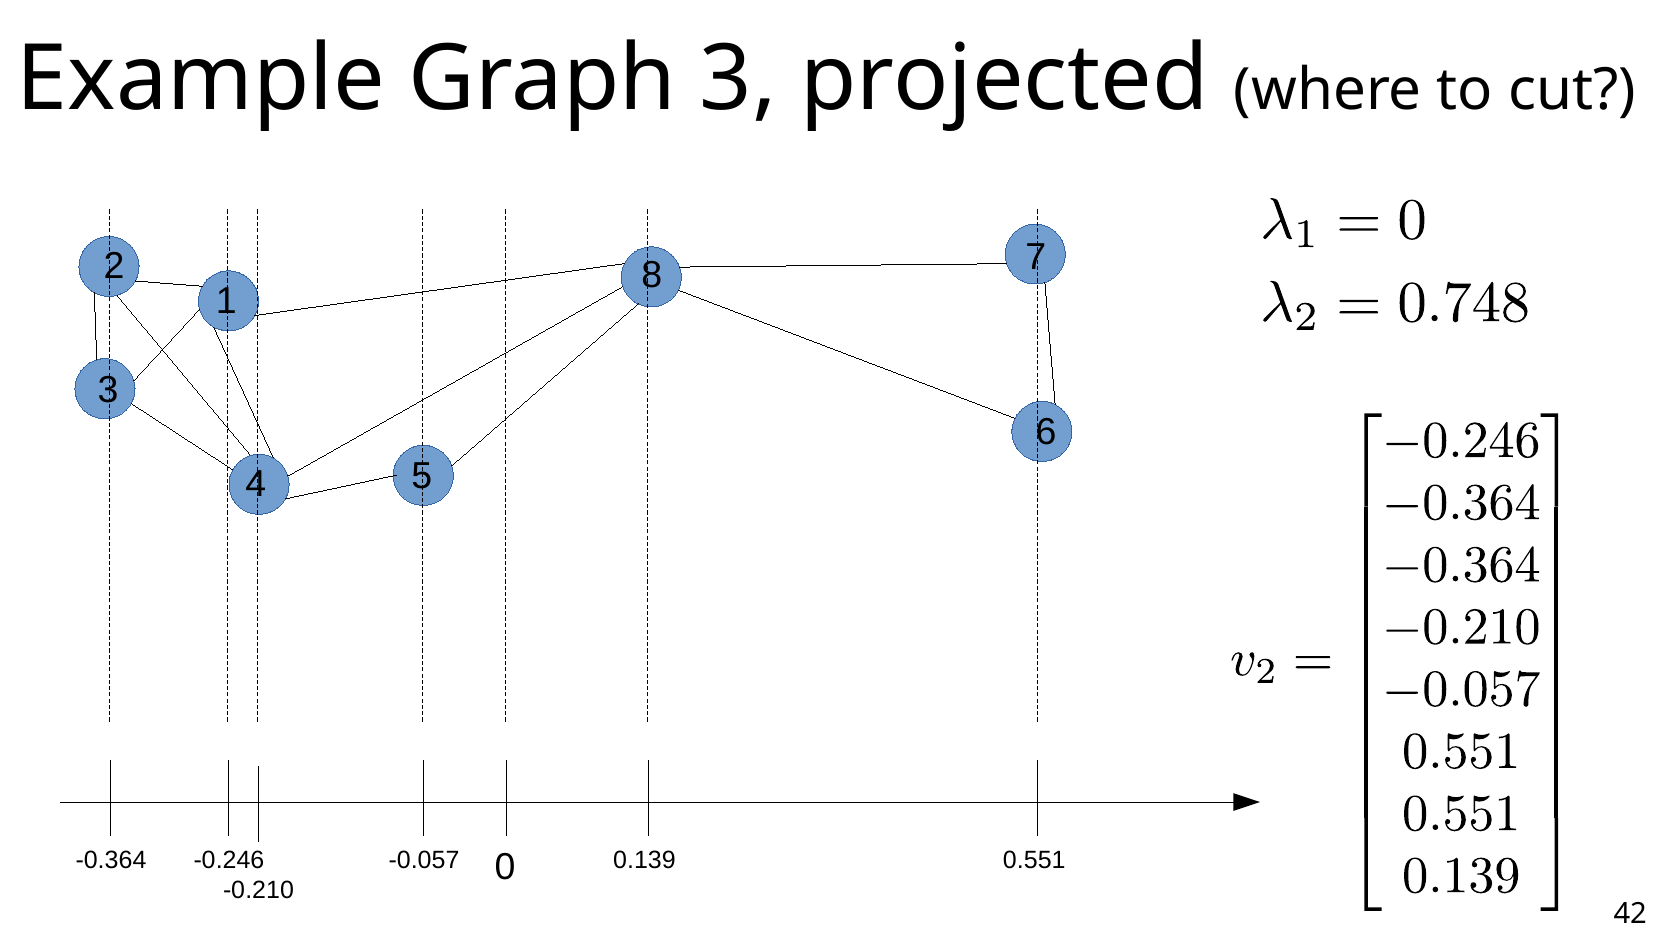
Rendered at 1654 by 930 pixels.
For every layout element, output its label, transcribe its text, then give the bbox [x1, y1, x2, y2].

text_box 0 [479, 838, 531, 896]
text_box [1260, 280, 1531, 331]
text_box 0.551 [988, 838, 1081, 882]
text_box 1 [201, 272, 252, 330]
text_box 8 [626, 245, 678, 303]
text_box [1062, 240, 1066, 268]
text_box [1020, 224, 1051, 228]
text_box -0.246 [178, 838, 280, 882]
text_box [1230, 413, 1576, 911]
text_box 7 [1010, 228, 1062, 285]
title Example Graph 3, projected (where to cut?) [0, 0, 1653, 149]
text_box -0.364 [60, 838, 162, 882]
text_box 2 [88, 236, 140, 294]
text_box -0.057 [373, 838, 475, 882]
text_box [447, 456, 454, 494]
text_box [78, 244, 88, 288]
text_box [1005, 237, 1010, 271]
text_box [636, 303, 666, 307]
text_box 4 [230, 455, 282, 513]
text_box [1260, 198, 1427, 248]
text_box 0.139 [598, 838, 692, 882]
text_box 6 [1020, 402, 1072, 460]
text_box [282, 464, 290, 504]
text_box -0.210 [208, 867, 310, 911]
text_box [252, 282, 259, 320]
text_box [678, 263, 682, 290]
text_box [74, 369, 82, 408]
text_box 3 [82, 360, 134, 418]
text_box [1011, 411, 1020, 452]
text_box 5 [396, 446, 447, 504]
text_box [621, 260, 626, 293]
